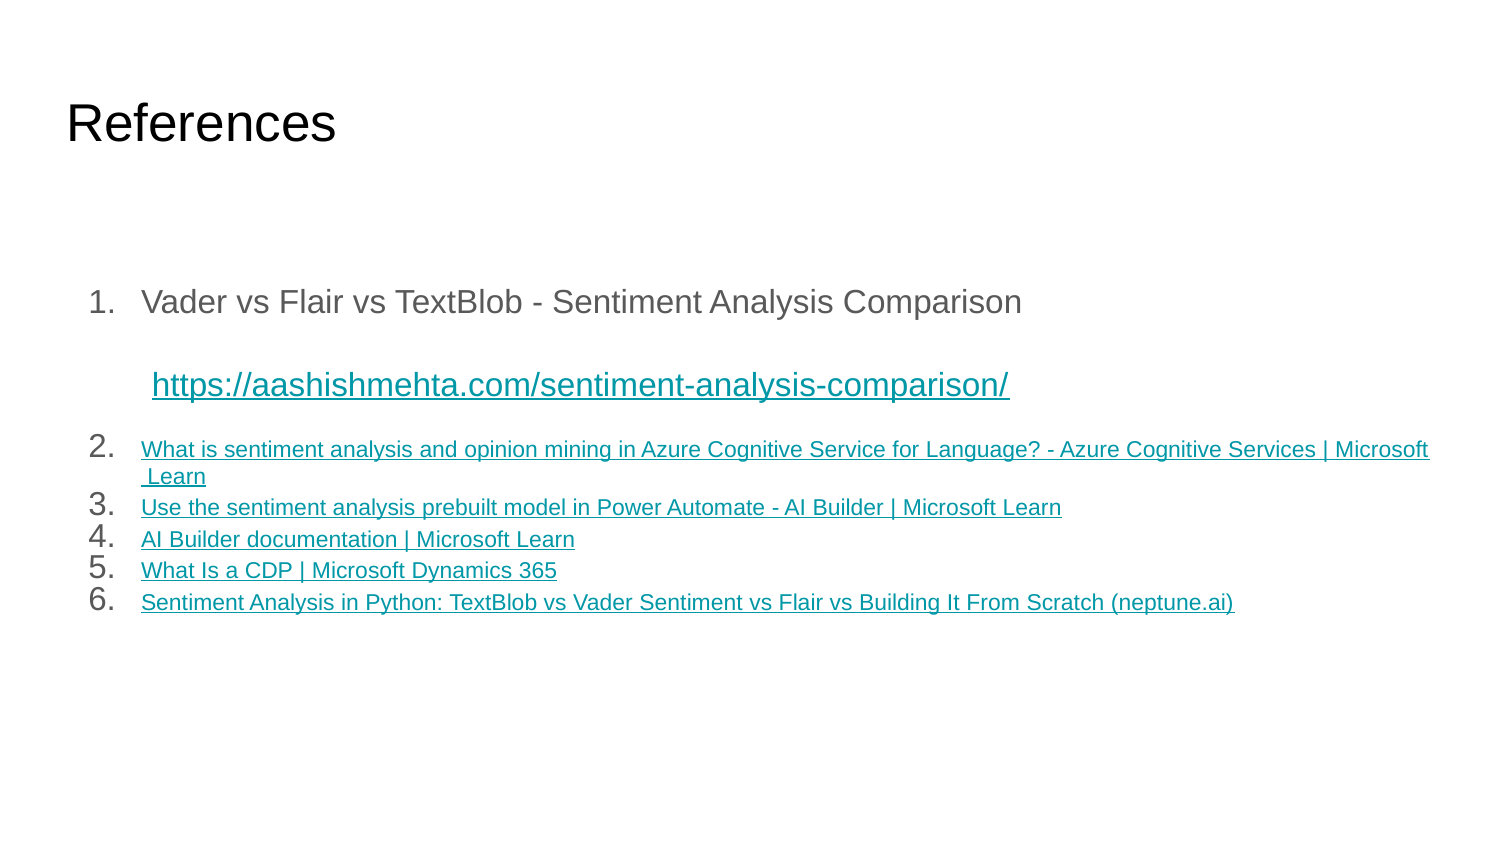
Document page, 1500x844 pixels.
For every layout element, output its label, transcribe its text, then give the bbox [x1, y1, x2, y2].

title References [51, 72, 1449, 167]
list Vader vs Flair vs TextBlob - Sentiment Analysis Comparison https://aashishmehta.com/sentiment-analysis-comparison/ What is sentiment analysis and opinion mining in Azure Cognitive Service for Language? - Azure Cognitive Services | Microsoft Learn Use the sentiment analysis prebuilt model in Power Automate - AI Builder | Microsoft Learn AI Builder documentation | Microsoft Learn What Is a CDP | Microsoft Dynamics 365 Sentiment Analysis in Python: TextBlob vs Vader Sentiment vs Flair vs Building It From Scratch (neptune.ai) [51, 189, 1449, 750]
